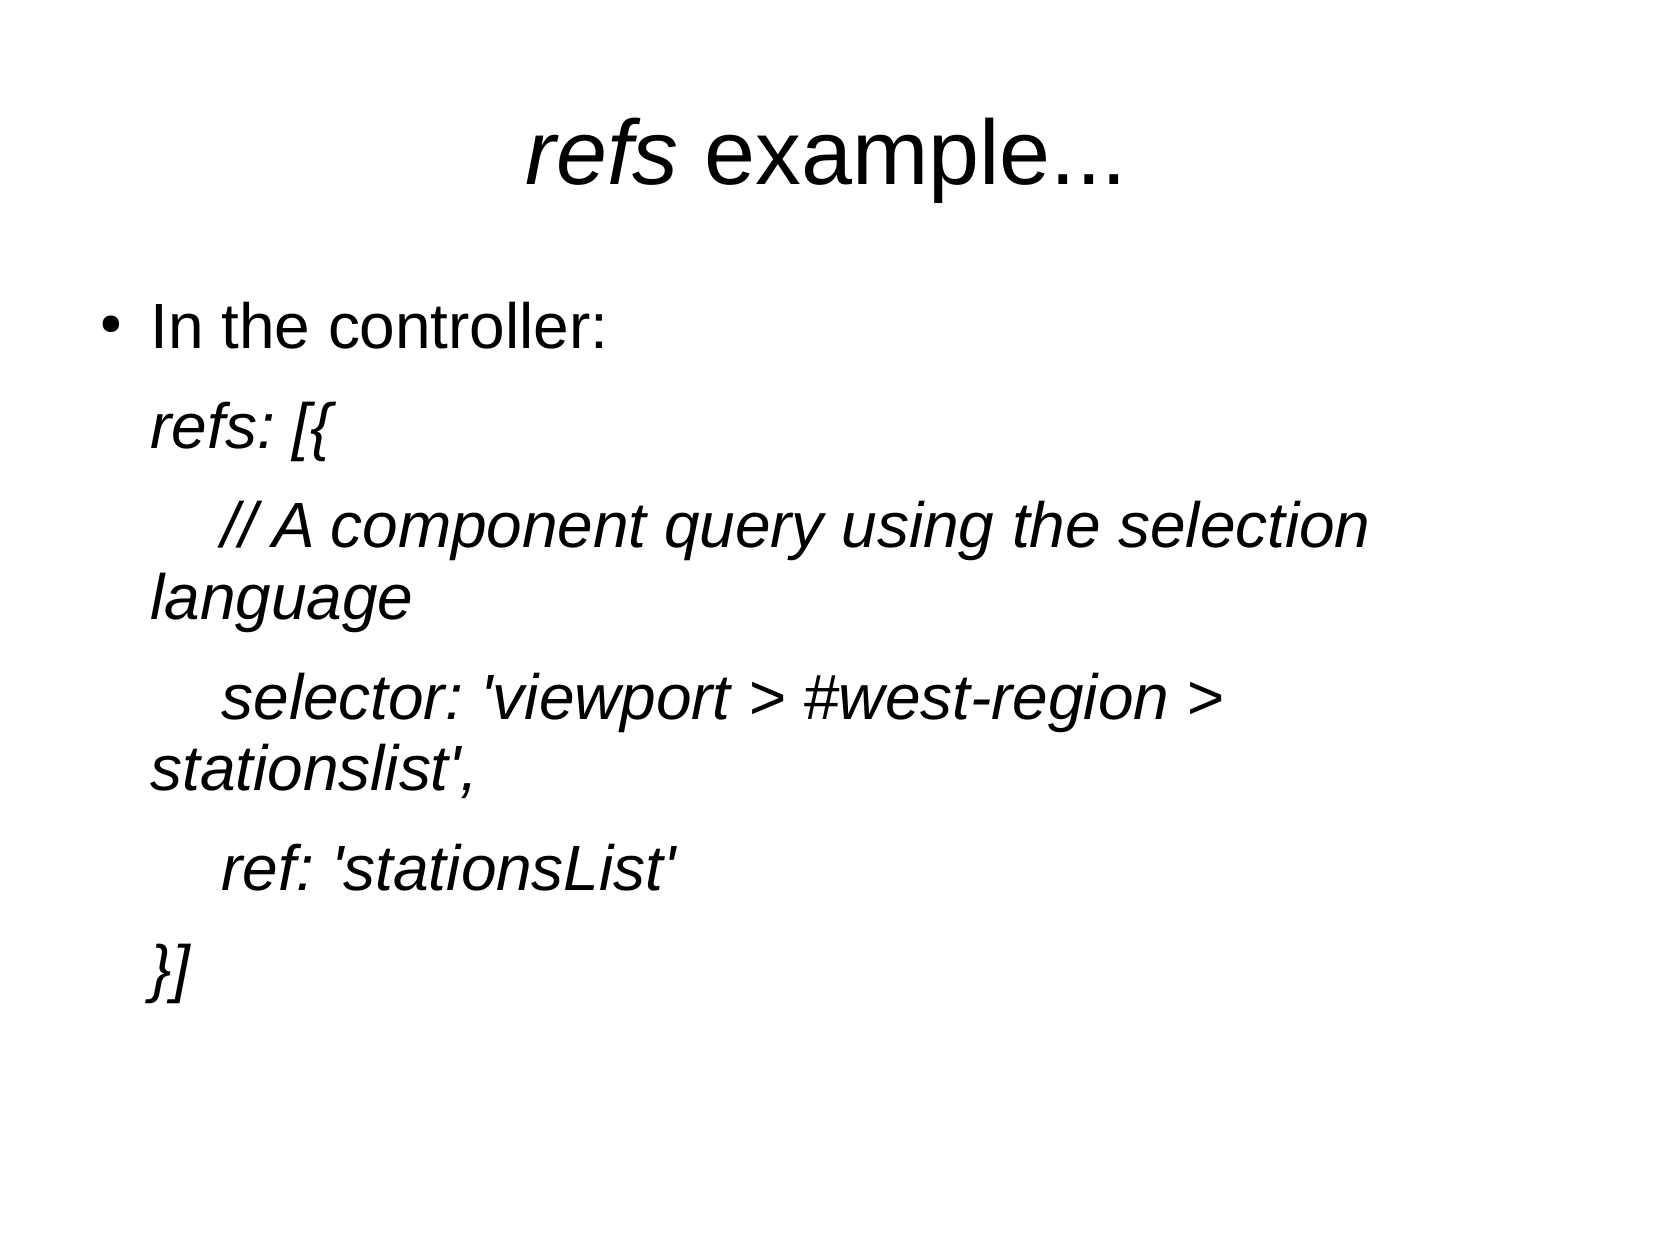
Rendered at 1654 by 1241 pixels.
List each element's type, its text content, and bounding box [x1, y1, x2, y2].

title refs example... [82, 49, 1571, 257]
list In the controller: refs: [{ // A component query using the selection language selector: 'viewport > #west-region > stationslist', ref: 'stationsList' }] [82, 290, 1538, 1010]
